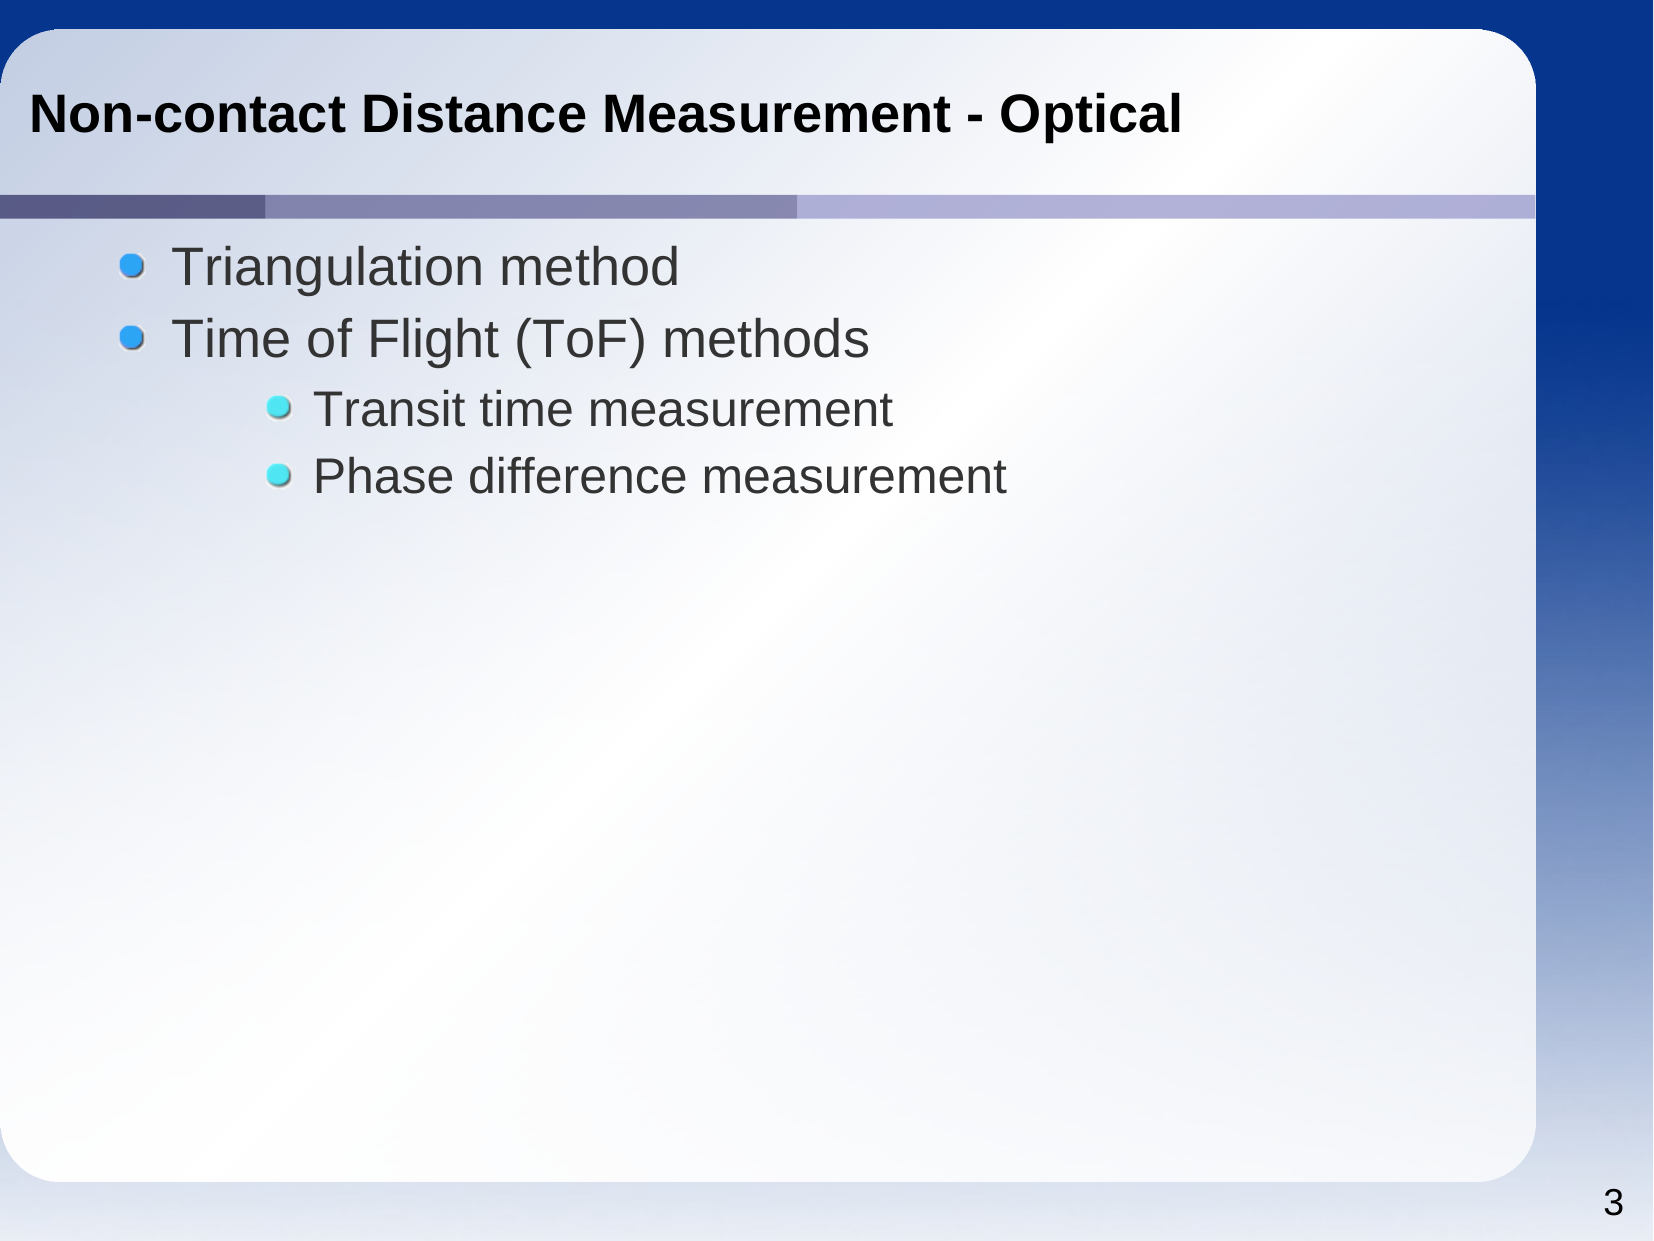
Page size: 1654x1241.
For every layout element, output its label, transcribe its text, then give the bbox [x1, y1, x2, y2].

picture [0, 0, 1654, 1241]
title Non-contact Distance Measurement - Optical [29, 49, 1506, 178]
list Triangulation method Time of Flight (ToF) methods Transit time measurement Phase difference measurement [29, 236, 1506, 1152]
